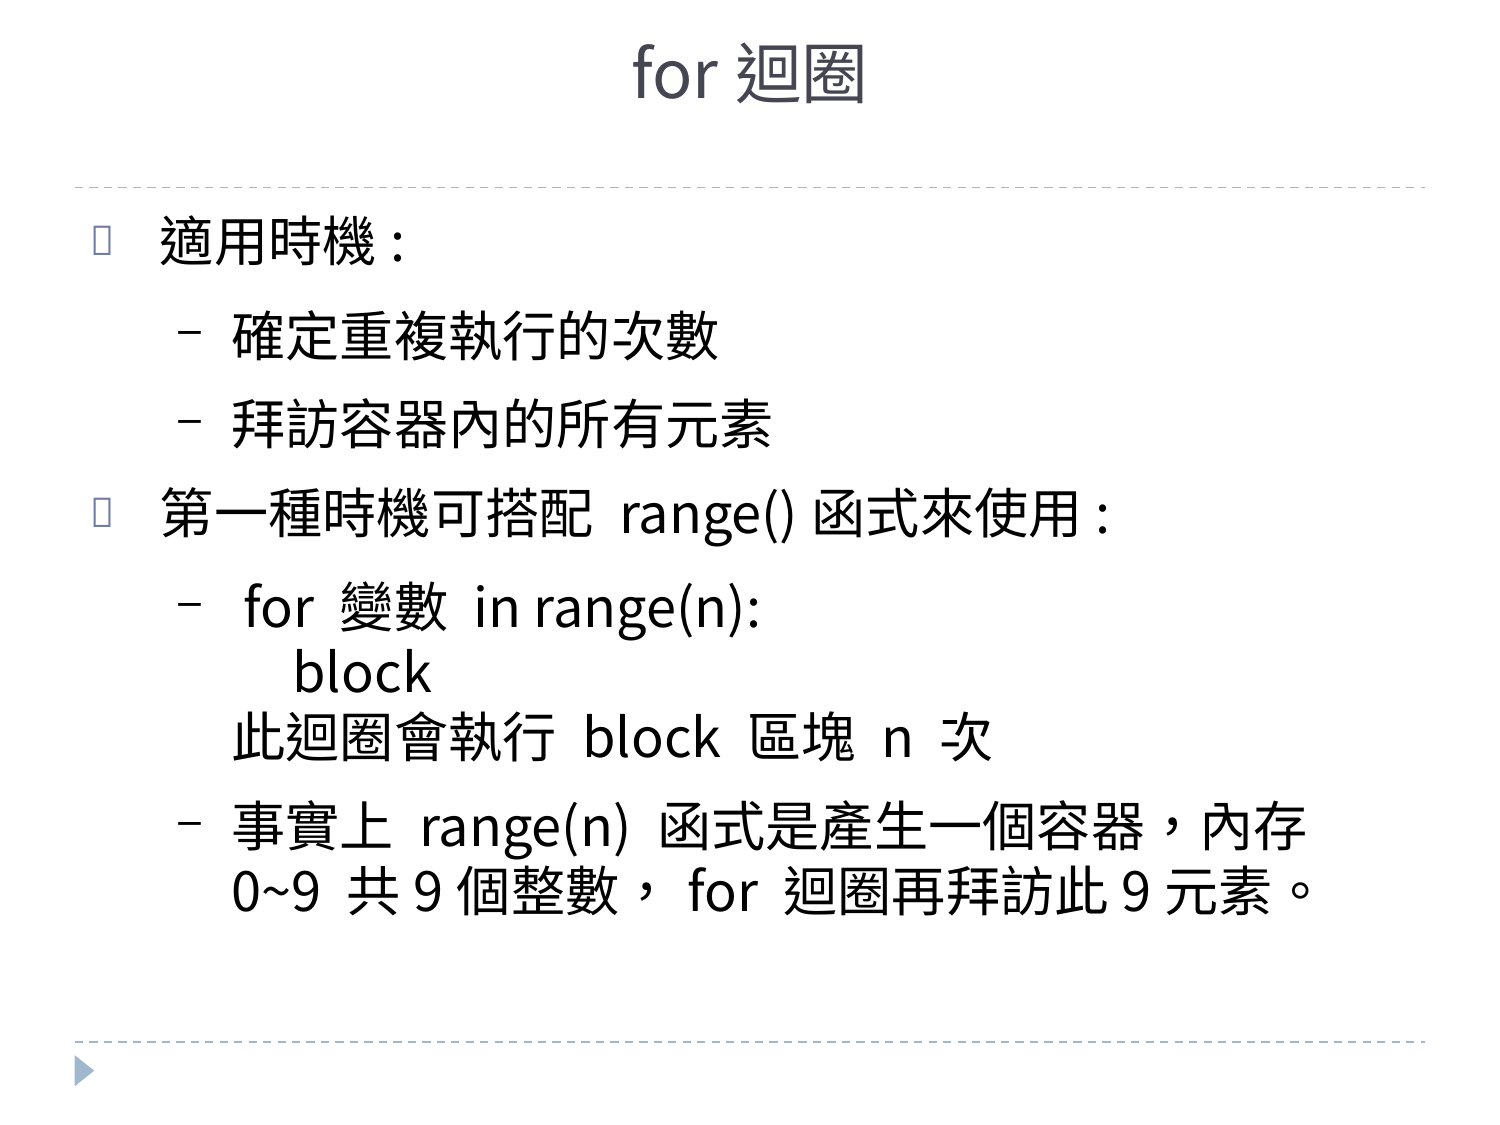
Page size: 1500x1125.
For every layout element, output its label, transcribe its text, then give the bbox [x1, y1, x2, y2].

list 適用時機: 確定重複執行的次數 拜訪容器內的所有元素 第一種時機可搭配 range()函式來使用: for 變數 in range(n): block 此迴圈會執行 block 區塊 n 次 事實上 range(n) 函式是產生一個容器，內存 0~9 共9個整數，for 迴圈再拜訪此9元素。 [75, 200, 1425, 1010]
title for迴圈 [75, 24, 1425, 188]
